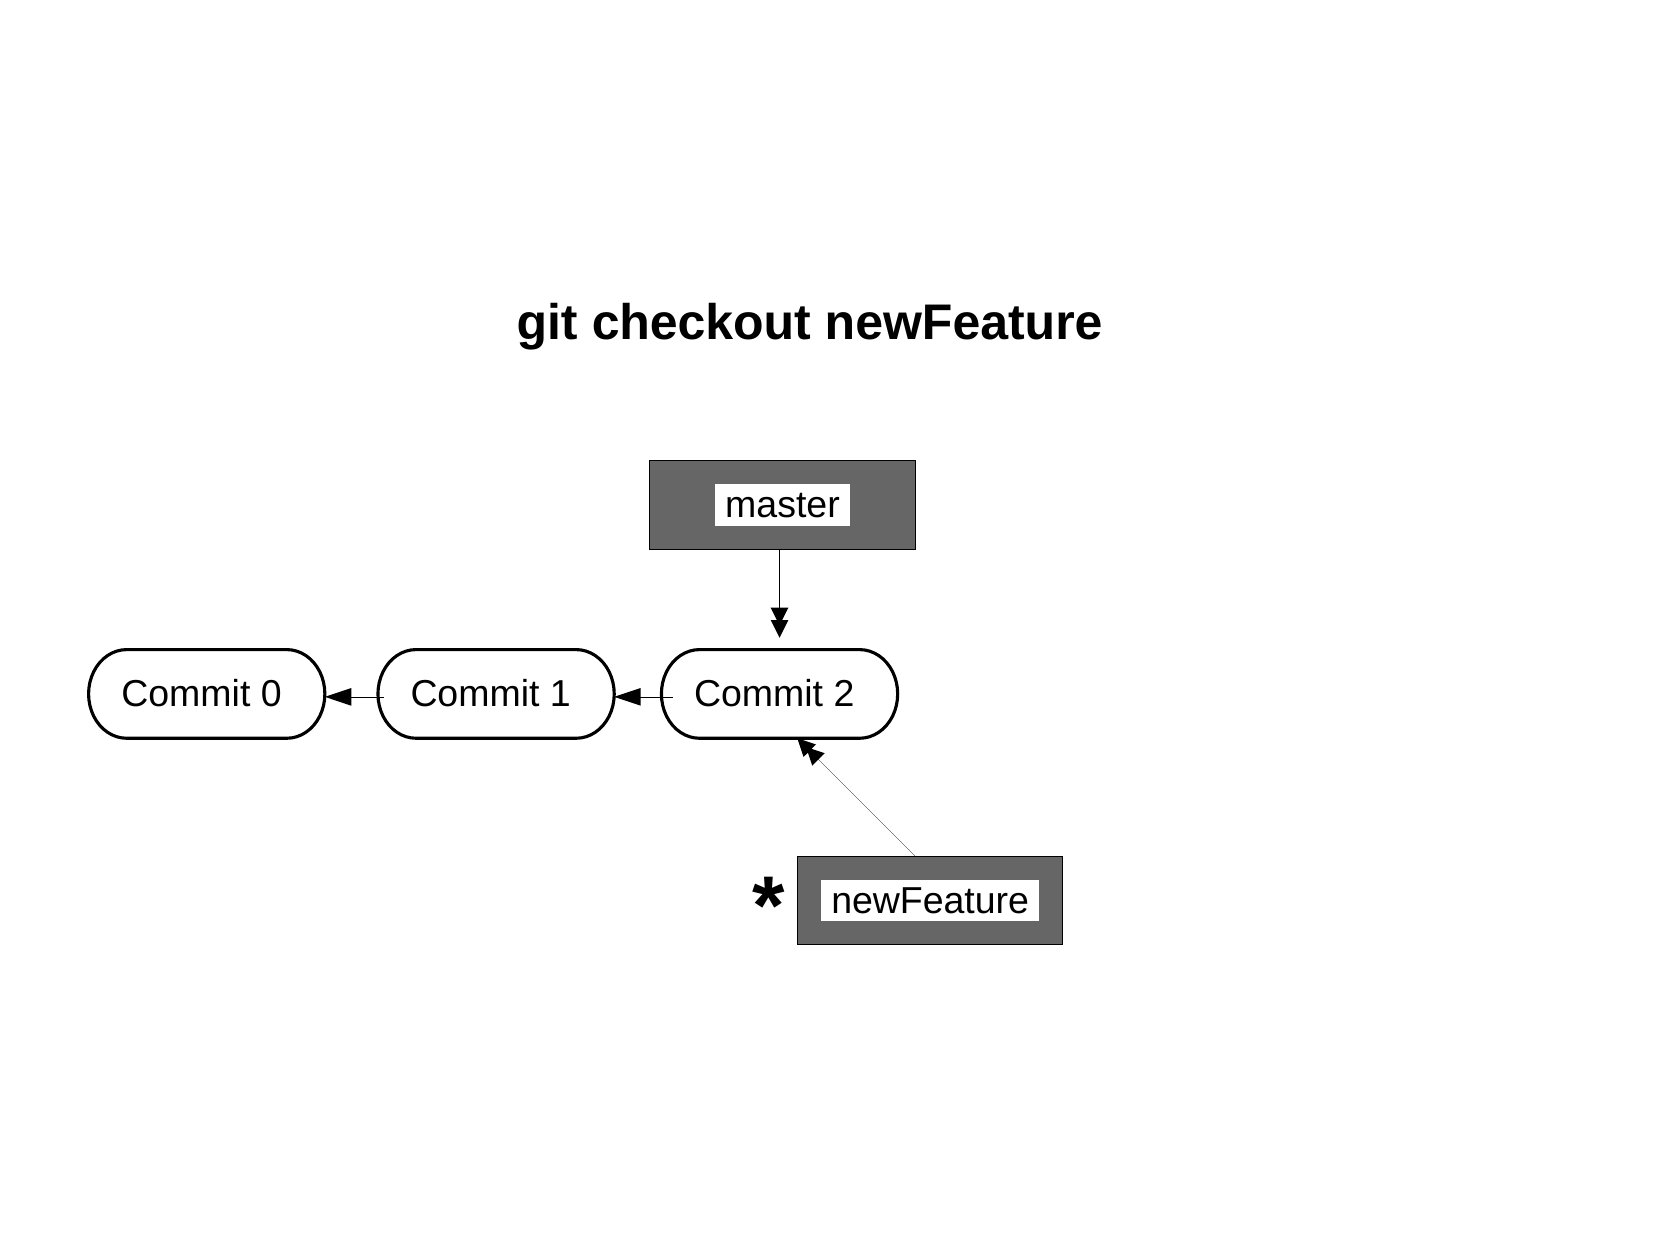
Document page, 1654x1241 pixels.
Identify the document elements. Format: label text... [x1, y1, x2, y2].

text_box git checkout newFeature [501, 287, 1182, 414]
text_box Commit 2 [661, 649, 898, 739]
text_box master [649, 460, 916, 550]
text_box * [738, 851, 798, 960]
text_box Commit 0 [88, 649, 325, 739]
text_box newFeature [798, 856, 1063, 945]
text_box Commit 1 [377, 649, 615, 739]
